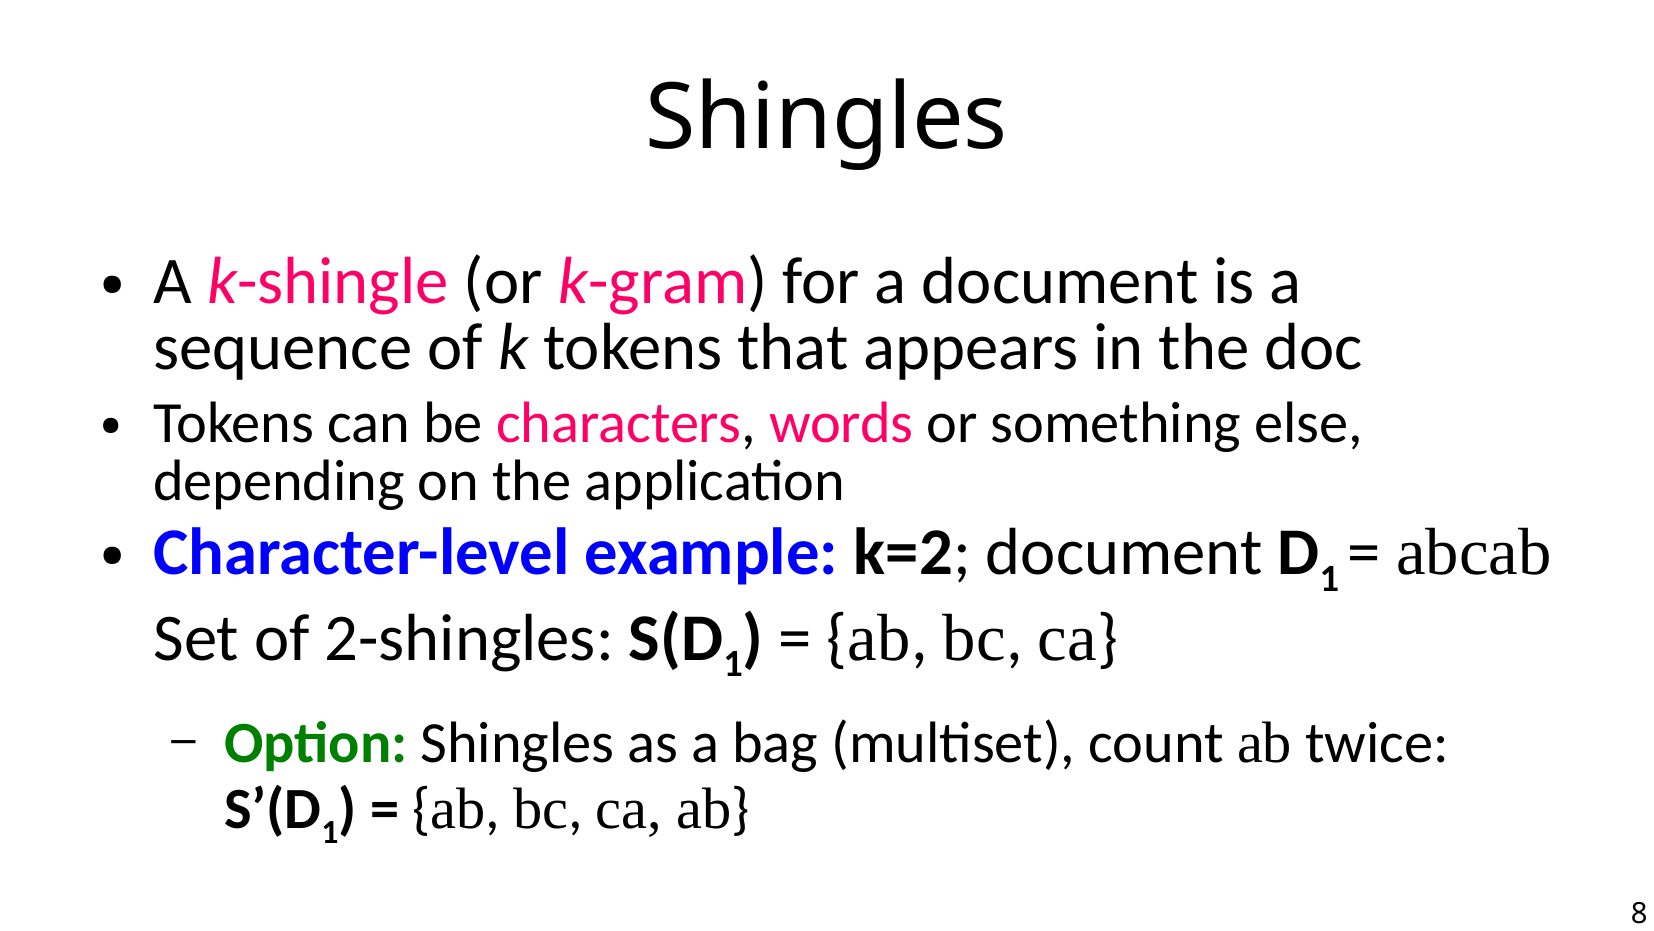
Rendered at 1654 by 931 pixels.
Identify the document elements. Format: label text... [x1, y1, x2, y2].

title Shingles [82, 1, 1571, 226]
list A k-shingle (or k-gram) for a document is a sequence of k tokens that appears in the doc Tokens can be characters, words or something else, depending on the application Character-level example: k=2; document D1 = abcab Set of 2-shingles: S(D1) = {ab, bc, ca} Option: Shingles as a bag (multiset), count ab twice: S’(D1) = {ab, bc, ca, ab} [82, 253, 1571, 856]
